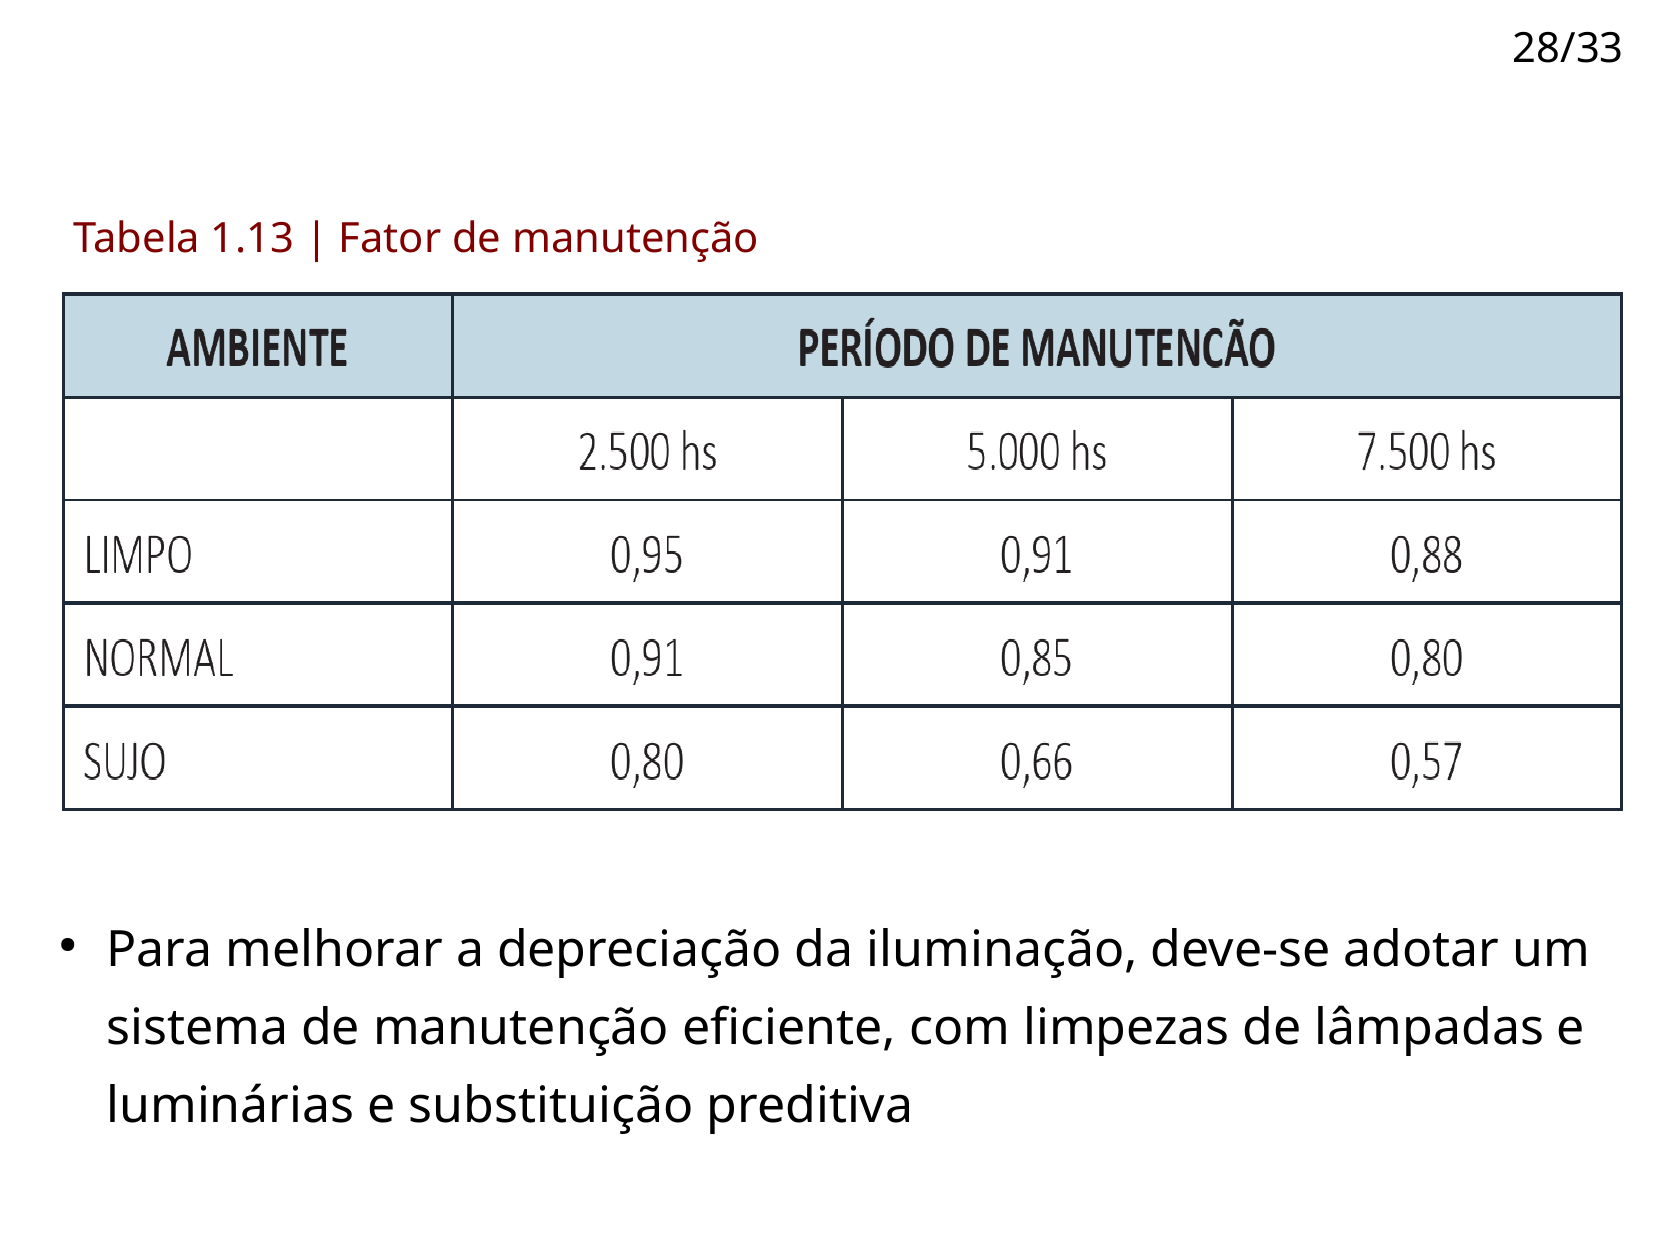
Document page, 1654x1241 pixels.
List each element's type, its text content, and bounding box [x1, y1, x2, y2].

text_box Tabela 1.13 | Fator de manutenção [59, 200, 1625, 273]
list Para melhorar a depreciação da iluminação, deve-se adotar um sistema de manutenção eficiente, com limpezas de lâmpadas e luminárias e substituição preditiva [59, 902, 1625, 1211]
picture [59, 289, 1625, 817]
